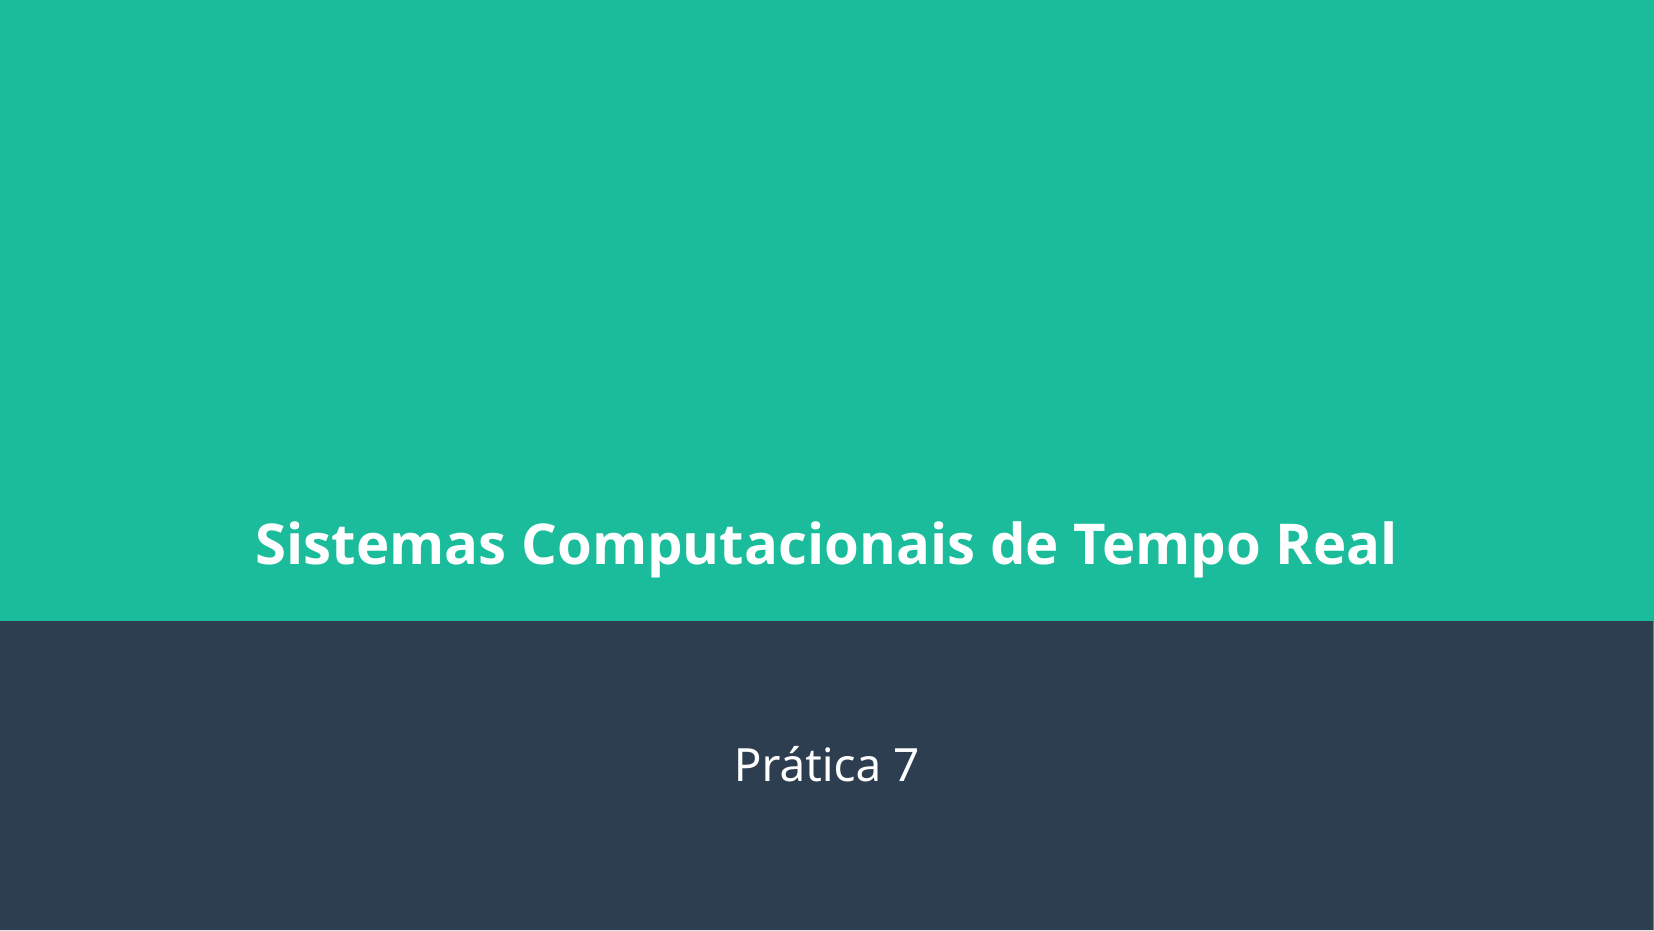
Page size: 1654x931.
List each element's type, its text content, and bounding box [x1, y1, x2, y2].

subtitle Prática 7 [59, 642, 1595, 886]
title Sistemas Computacionais de Tempo Real [59, 465, 1595, 583]
